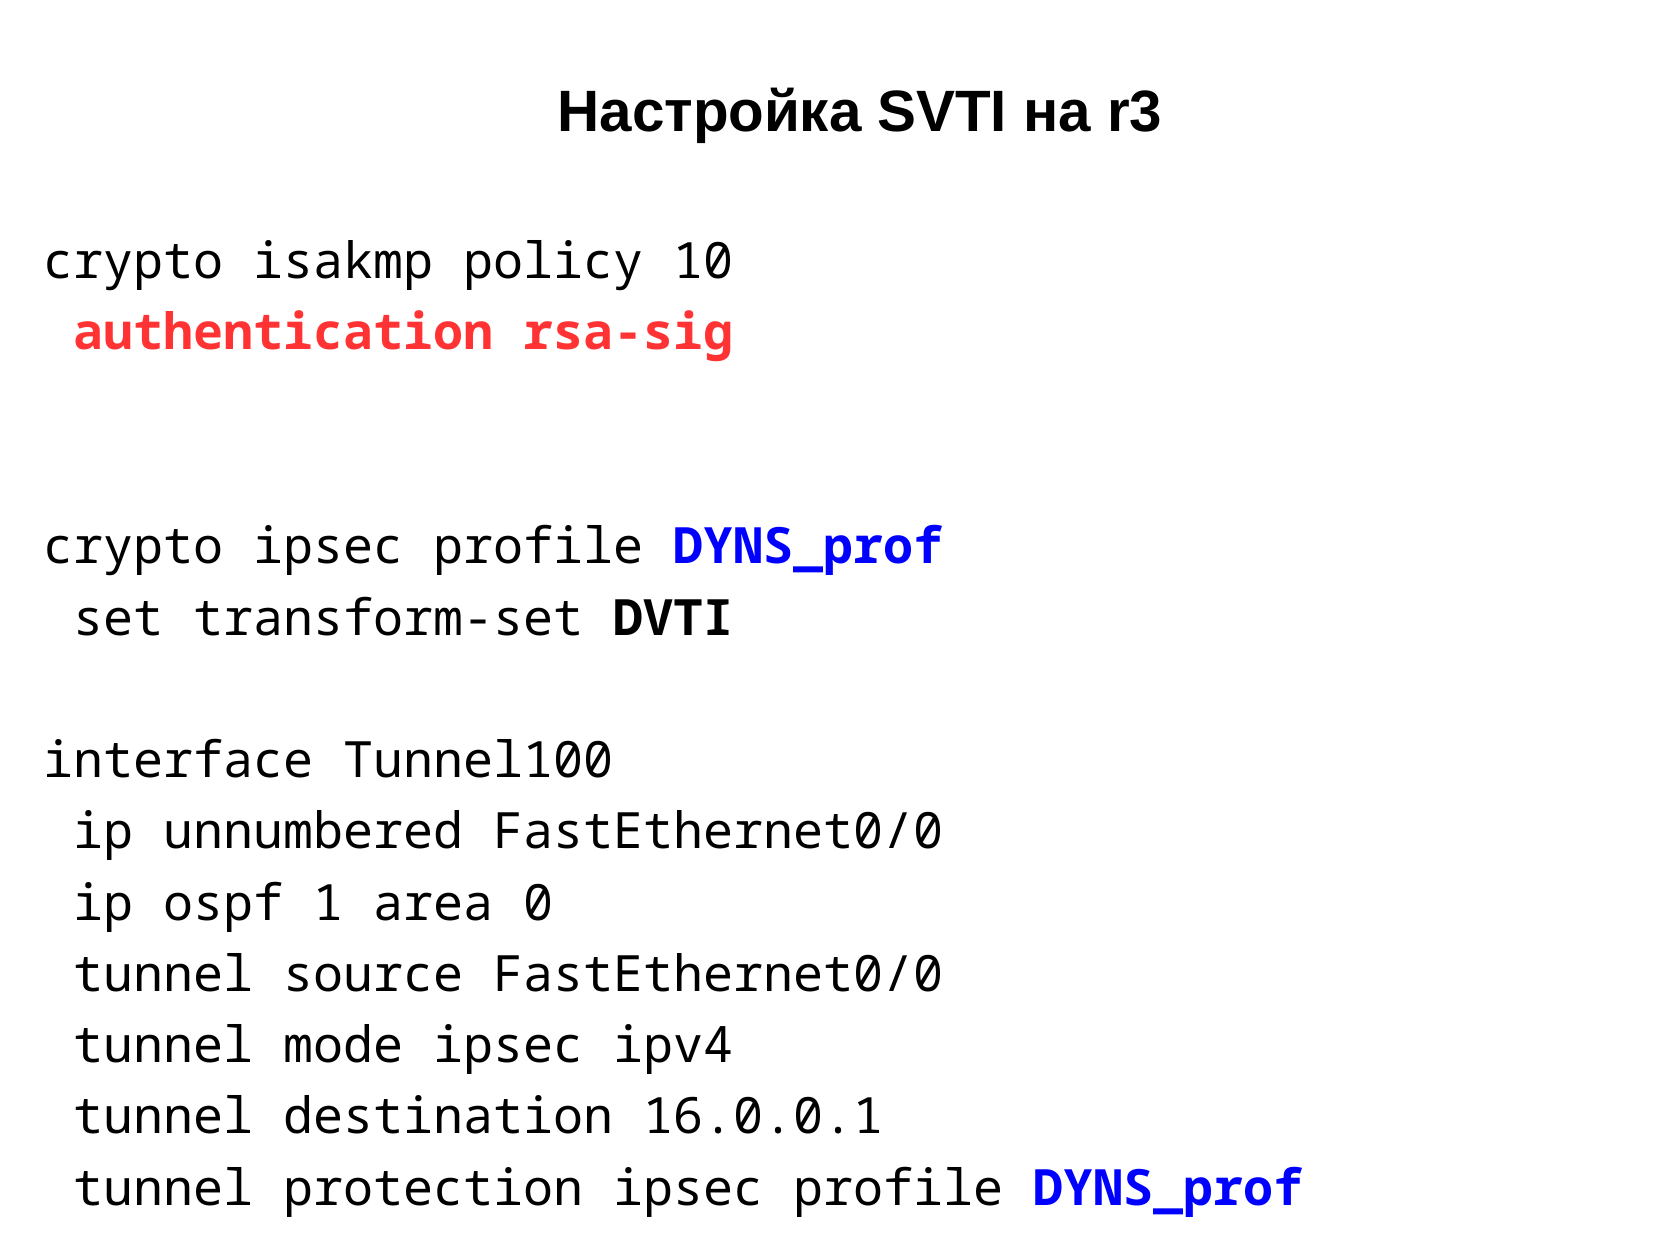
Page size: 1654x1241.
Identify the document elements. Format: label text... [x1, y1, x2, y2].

text_box Настройка SVTI на r3 [123, 41, 1597, 151]
list crypto isakmp policy 10 authentication rsa-sig crypto ipsec profile DYNS_prof set transform-set DVTI interface Tunnel100 ip unnumbered FastEthernet0/0 ip ospf 1 area 0 tunnel source FastEthernet0/0 tunnel mode ipsec ipv4 tunnel destination 16.0.0.1 tunnel protection ipsec profile DYNS_prof [37, 225, 1613, 1163]
